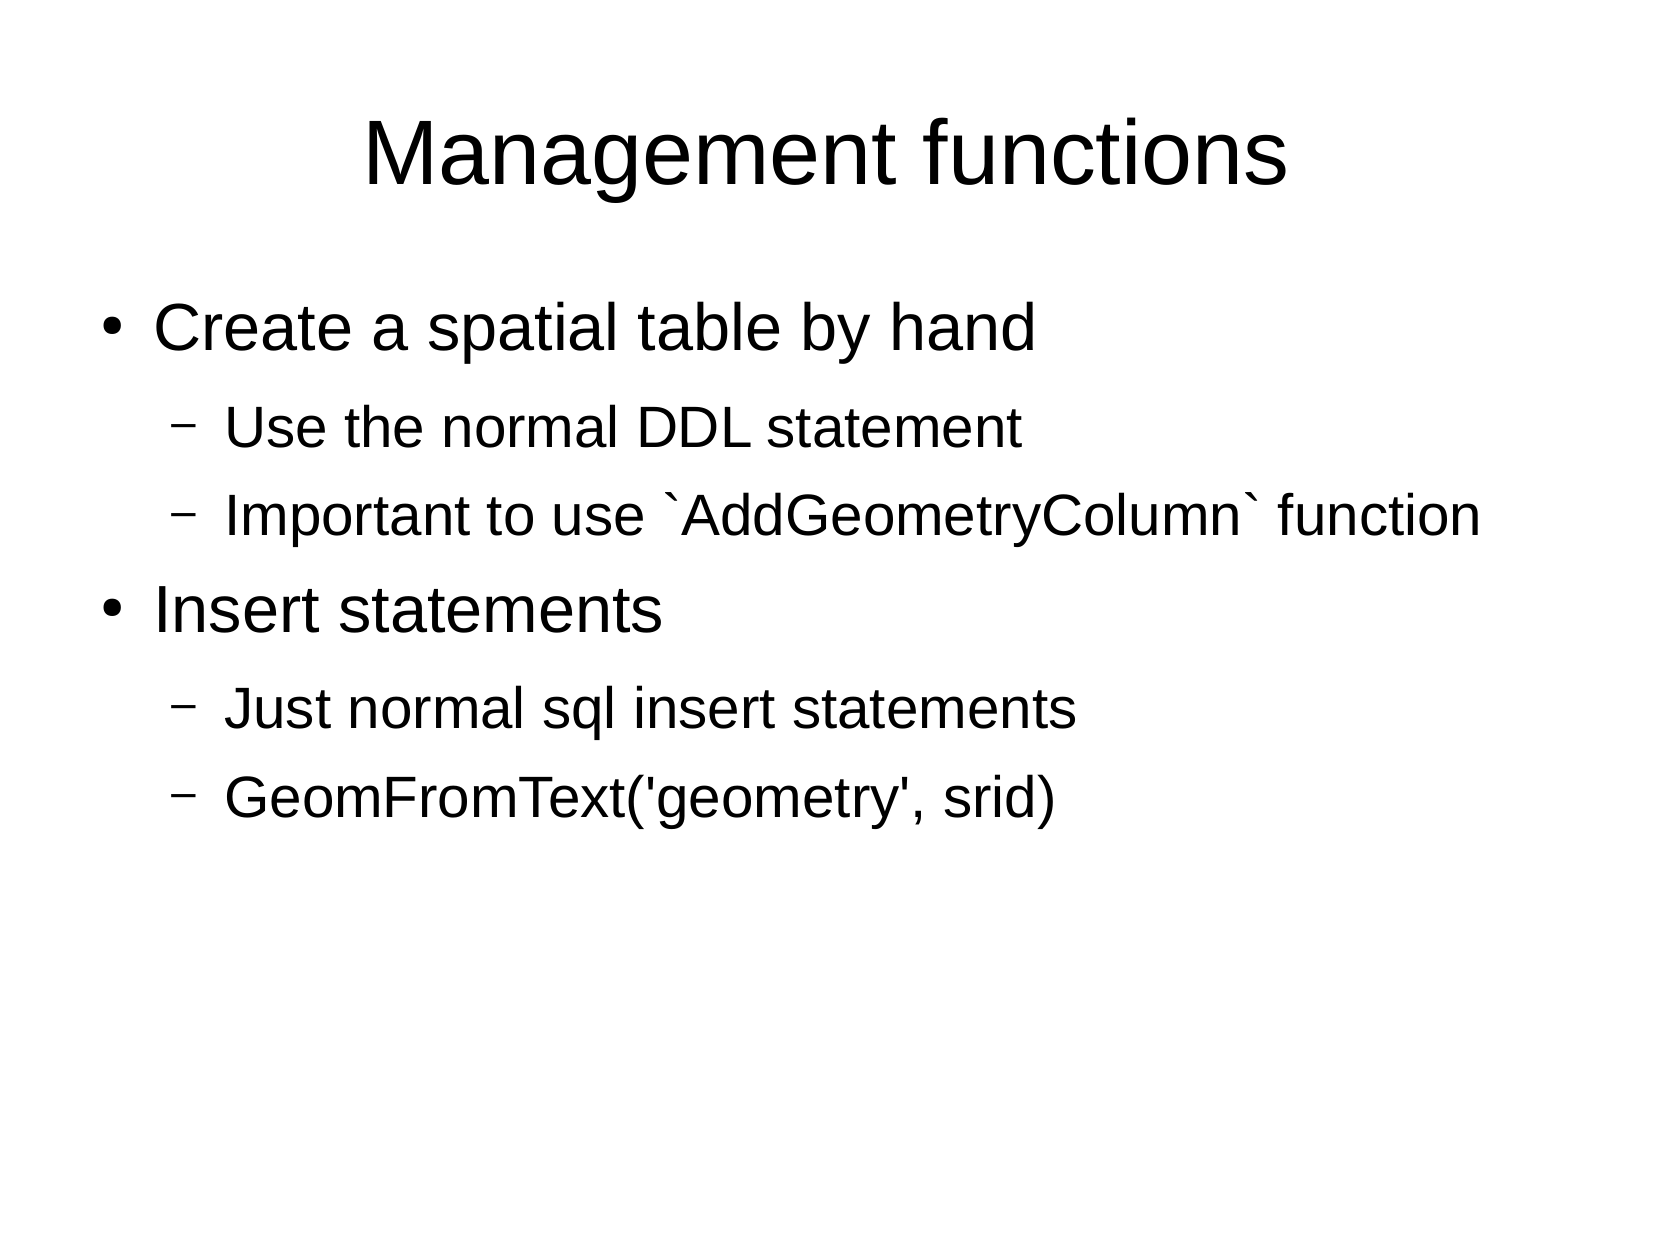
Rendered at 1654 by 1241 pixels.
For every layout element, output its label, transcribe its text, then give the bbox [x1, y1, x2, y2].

list Create a spatial table by hand Use the normal DDL statement Important to use `AddGeometryColumn` function Insert statements Just normal sql insert statements GeomFromText('geometry', srid) [82, 290, 1538, 1010]
title Management functions [82, 49, 1571, 257]
